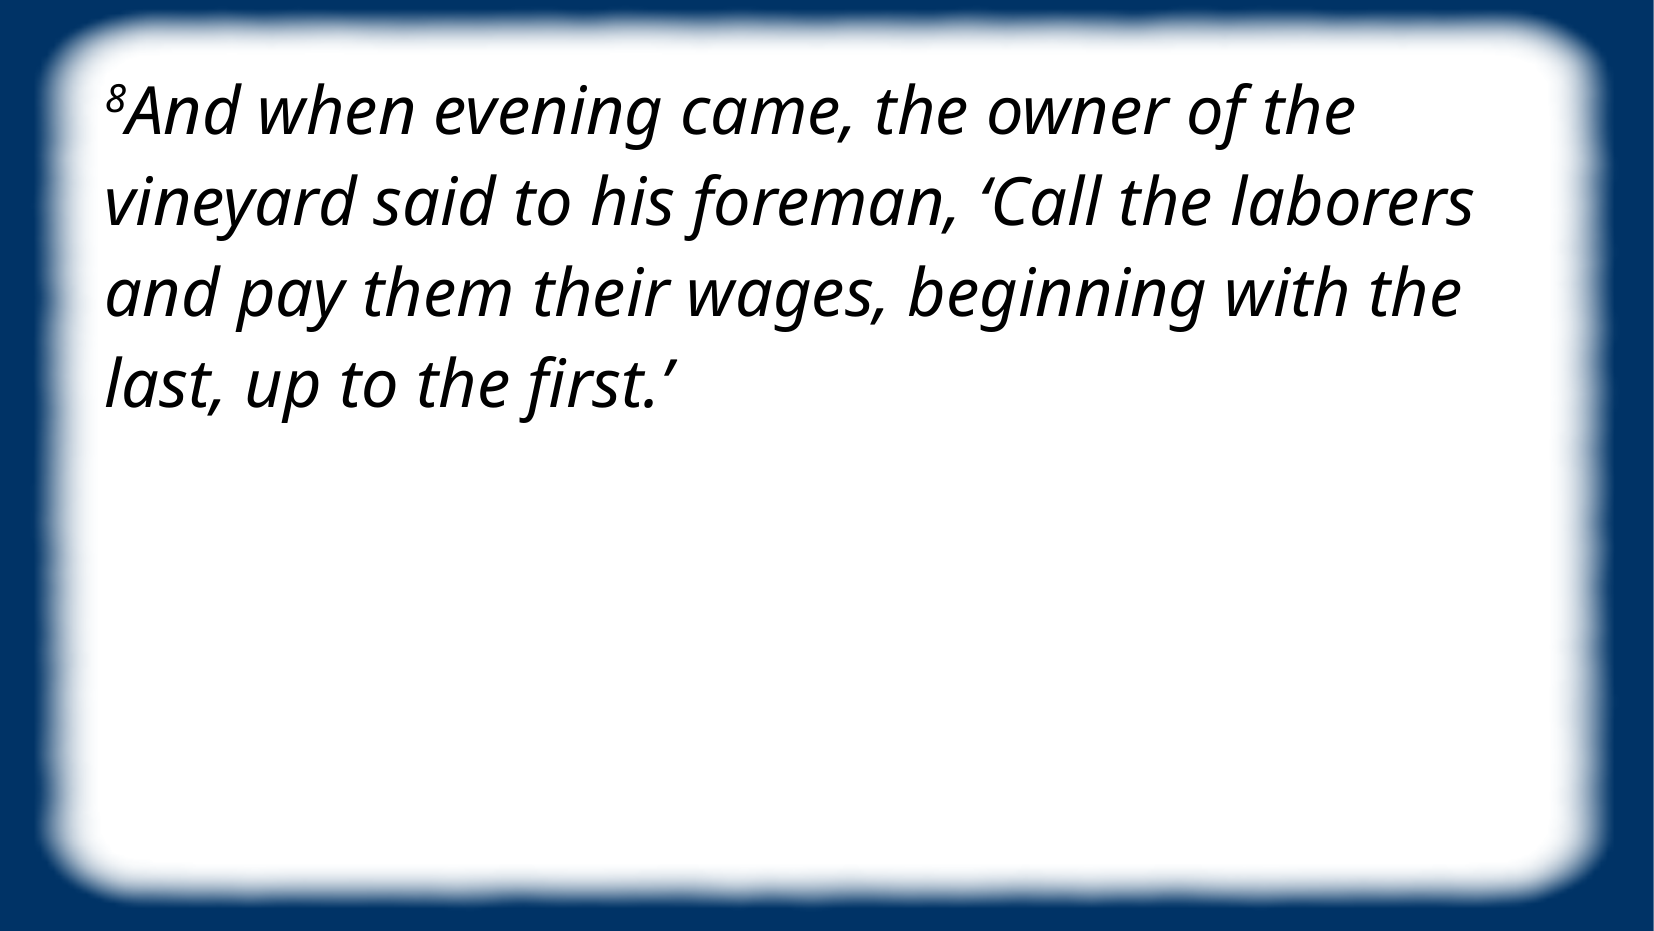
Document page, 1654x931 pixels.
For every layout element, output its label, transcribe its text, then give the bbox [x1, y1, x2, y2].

text_box 8And when evening came, the owner of the vineyard said to his foreman, ‘Call the laborers and pay them their wages, beginning with the last, up to the first.’ [90, 56, 1546, 451]
picture [0, 0, 1654, 931]
